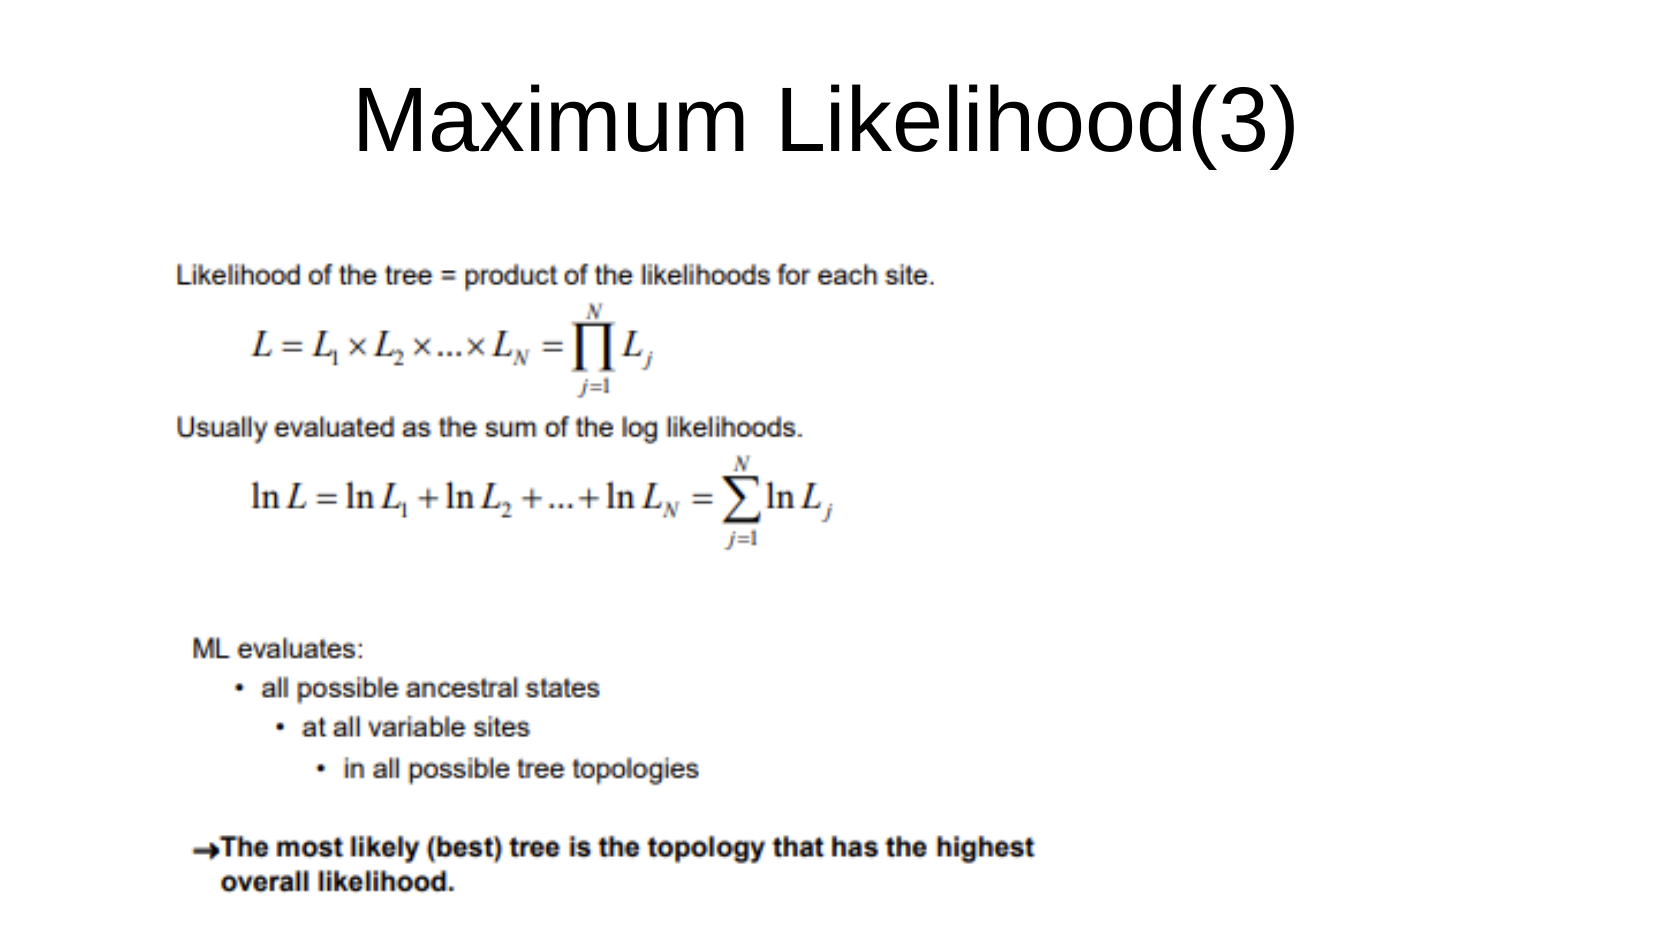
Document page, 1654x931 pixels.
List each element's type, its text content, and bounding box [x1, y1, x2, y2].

title Maximum Likelihood(3) [82, 37, 1571, 193]
picture [116, 246, 1213, 918]
